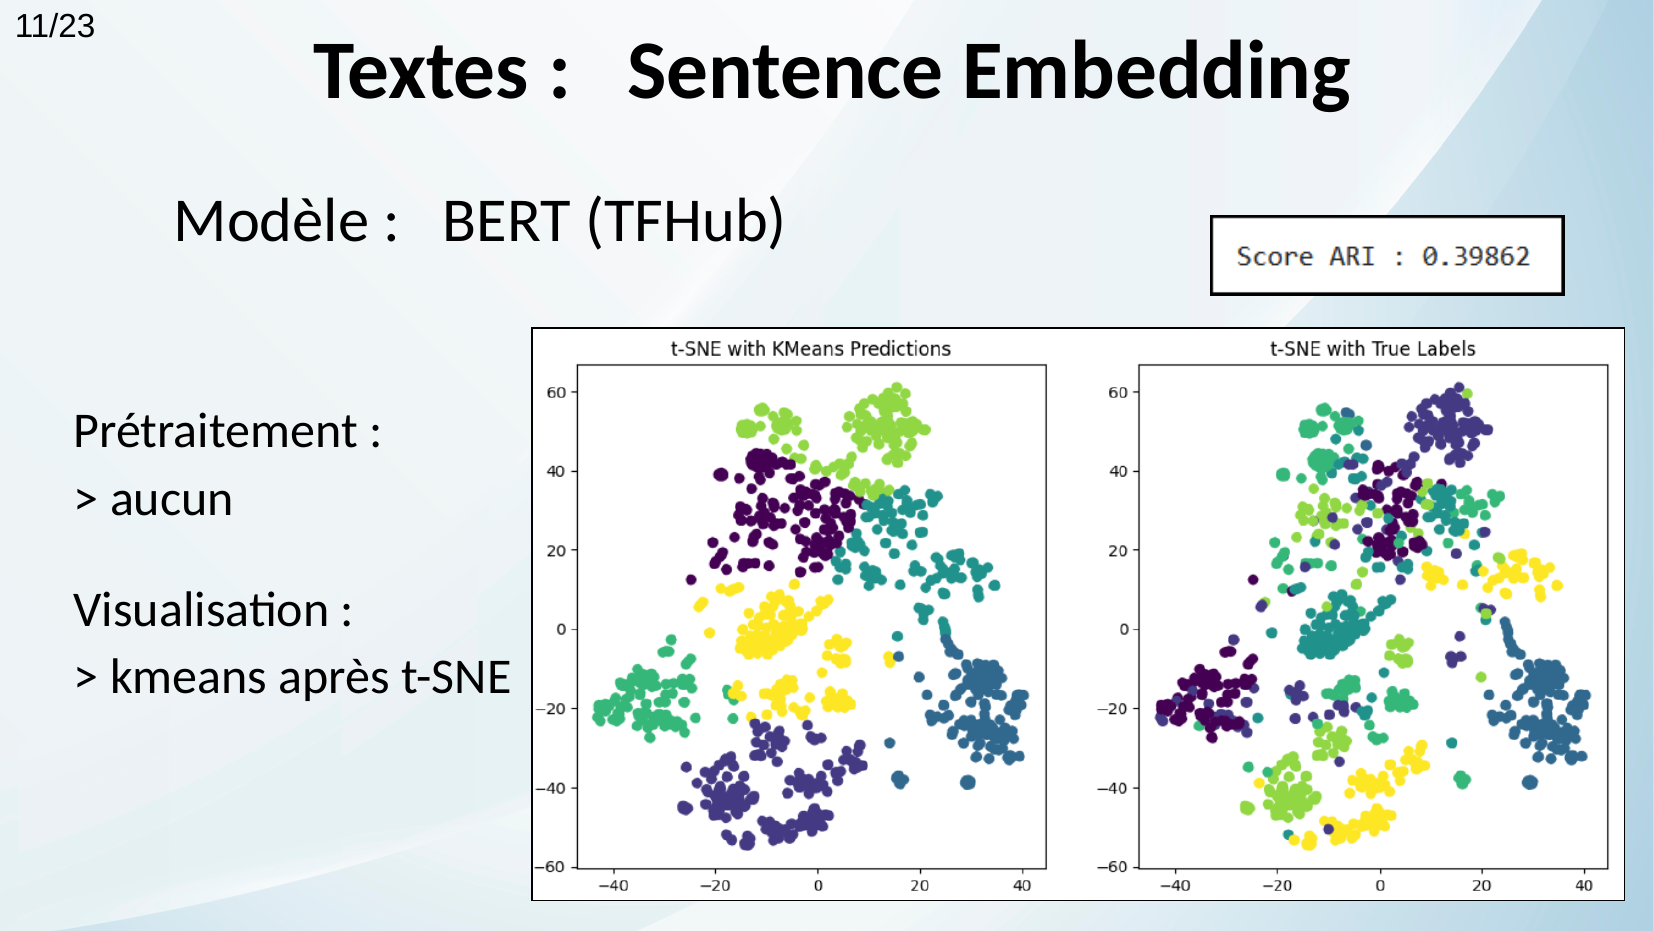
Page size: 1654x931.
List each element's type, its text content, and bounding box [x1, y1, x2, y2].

text_box 11/23 [0, 0, 88, 60]
title Textes : Sentence Embedding [88, 0, 1577, 156]
picture [0, 0, 1654, 931]
text_box Modèle : BERT (TFHub) Prétraitement : > aucun Visualisation : > kmeans après t-SNE [59, 187, 827, 714]
